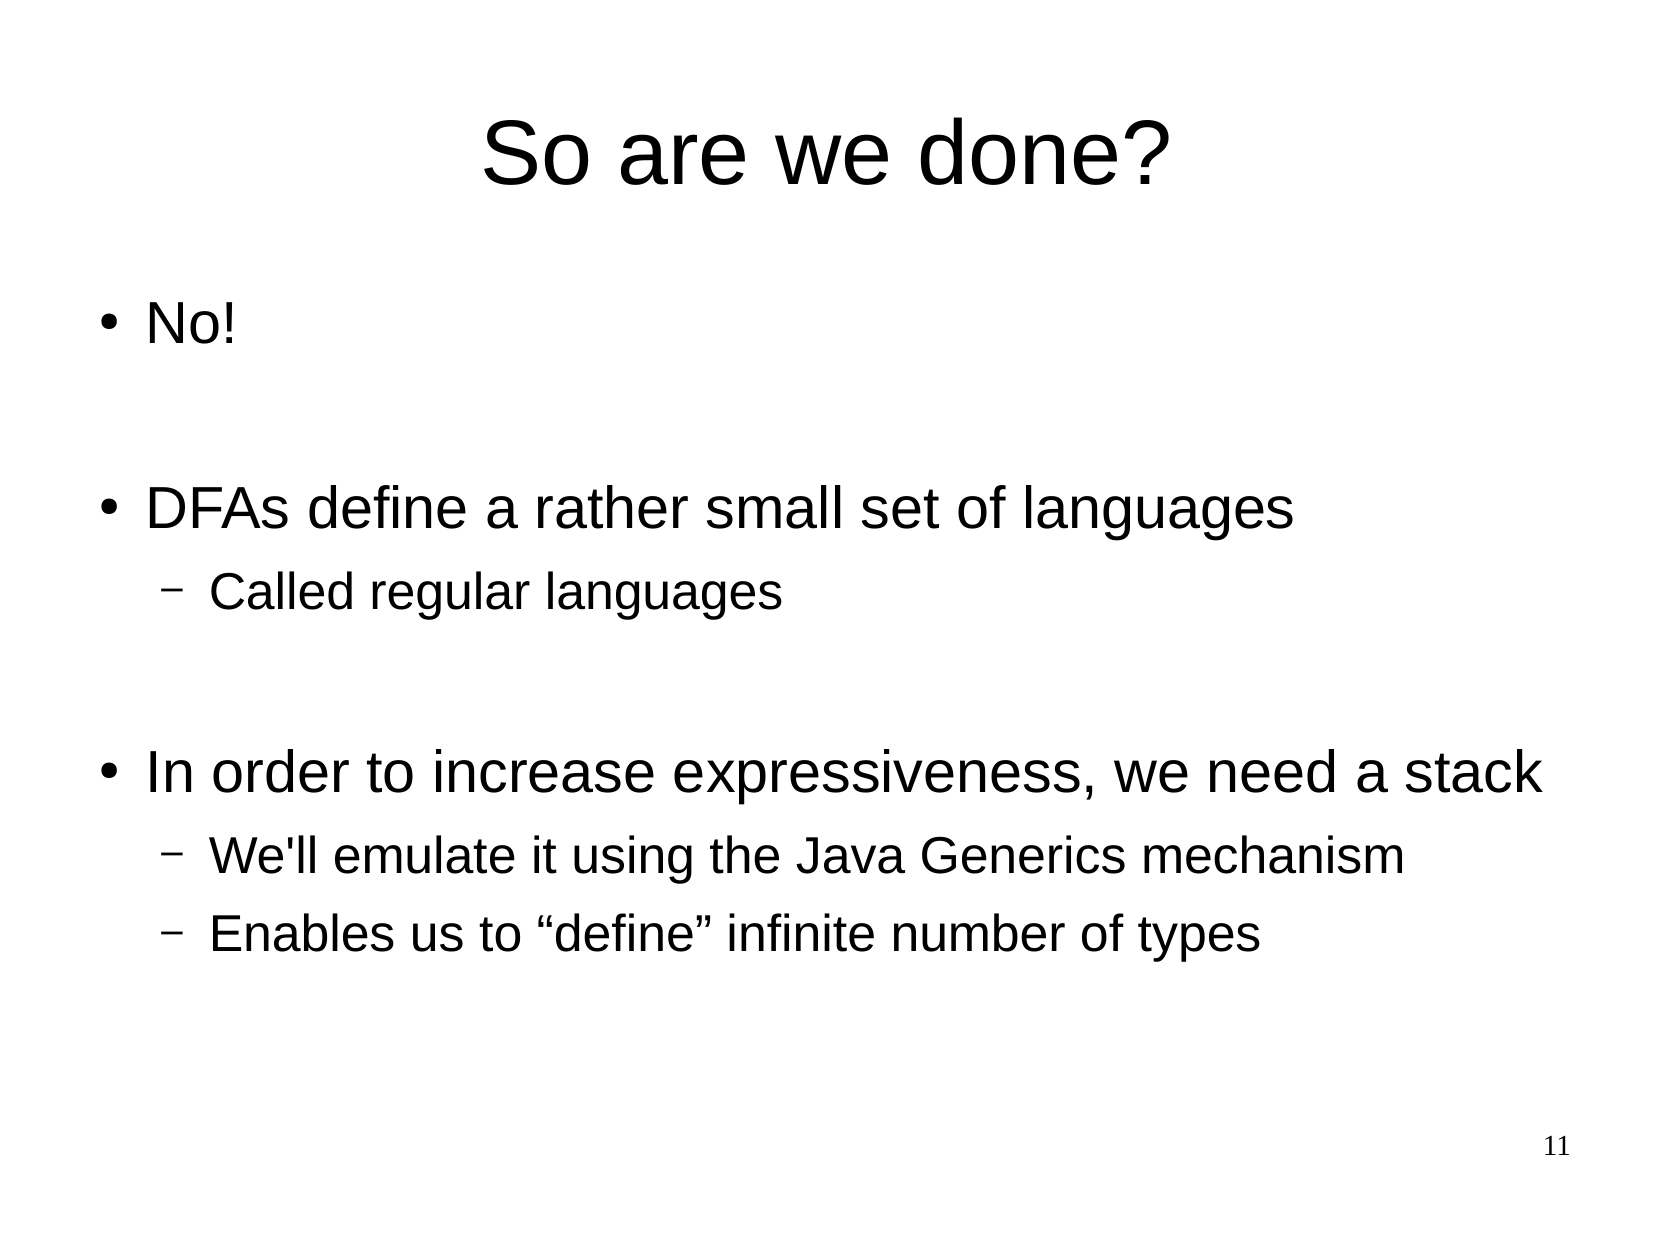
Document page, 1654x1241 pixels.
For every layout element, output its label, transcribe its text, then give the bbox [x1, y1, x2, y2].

list No! DFAs define a rather small set of languages Called regular languages In order to increase expressiveness, we need a stack We'll emulate it using the Java Generics mechanism Enables us to “define” infinite number of types [82, 290, 1571, 1010]
title So are we done? [82, 49, 1571, 257]
